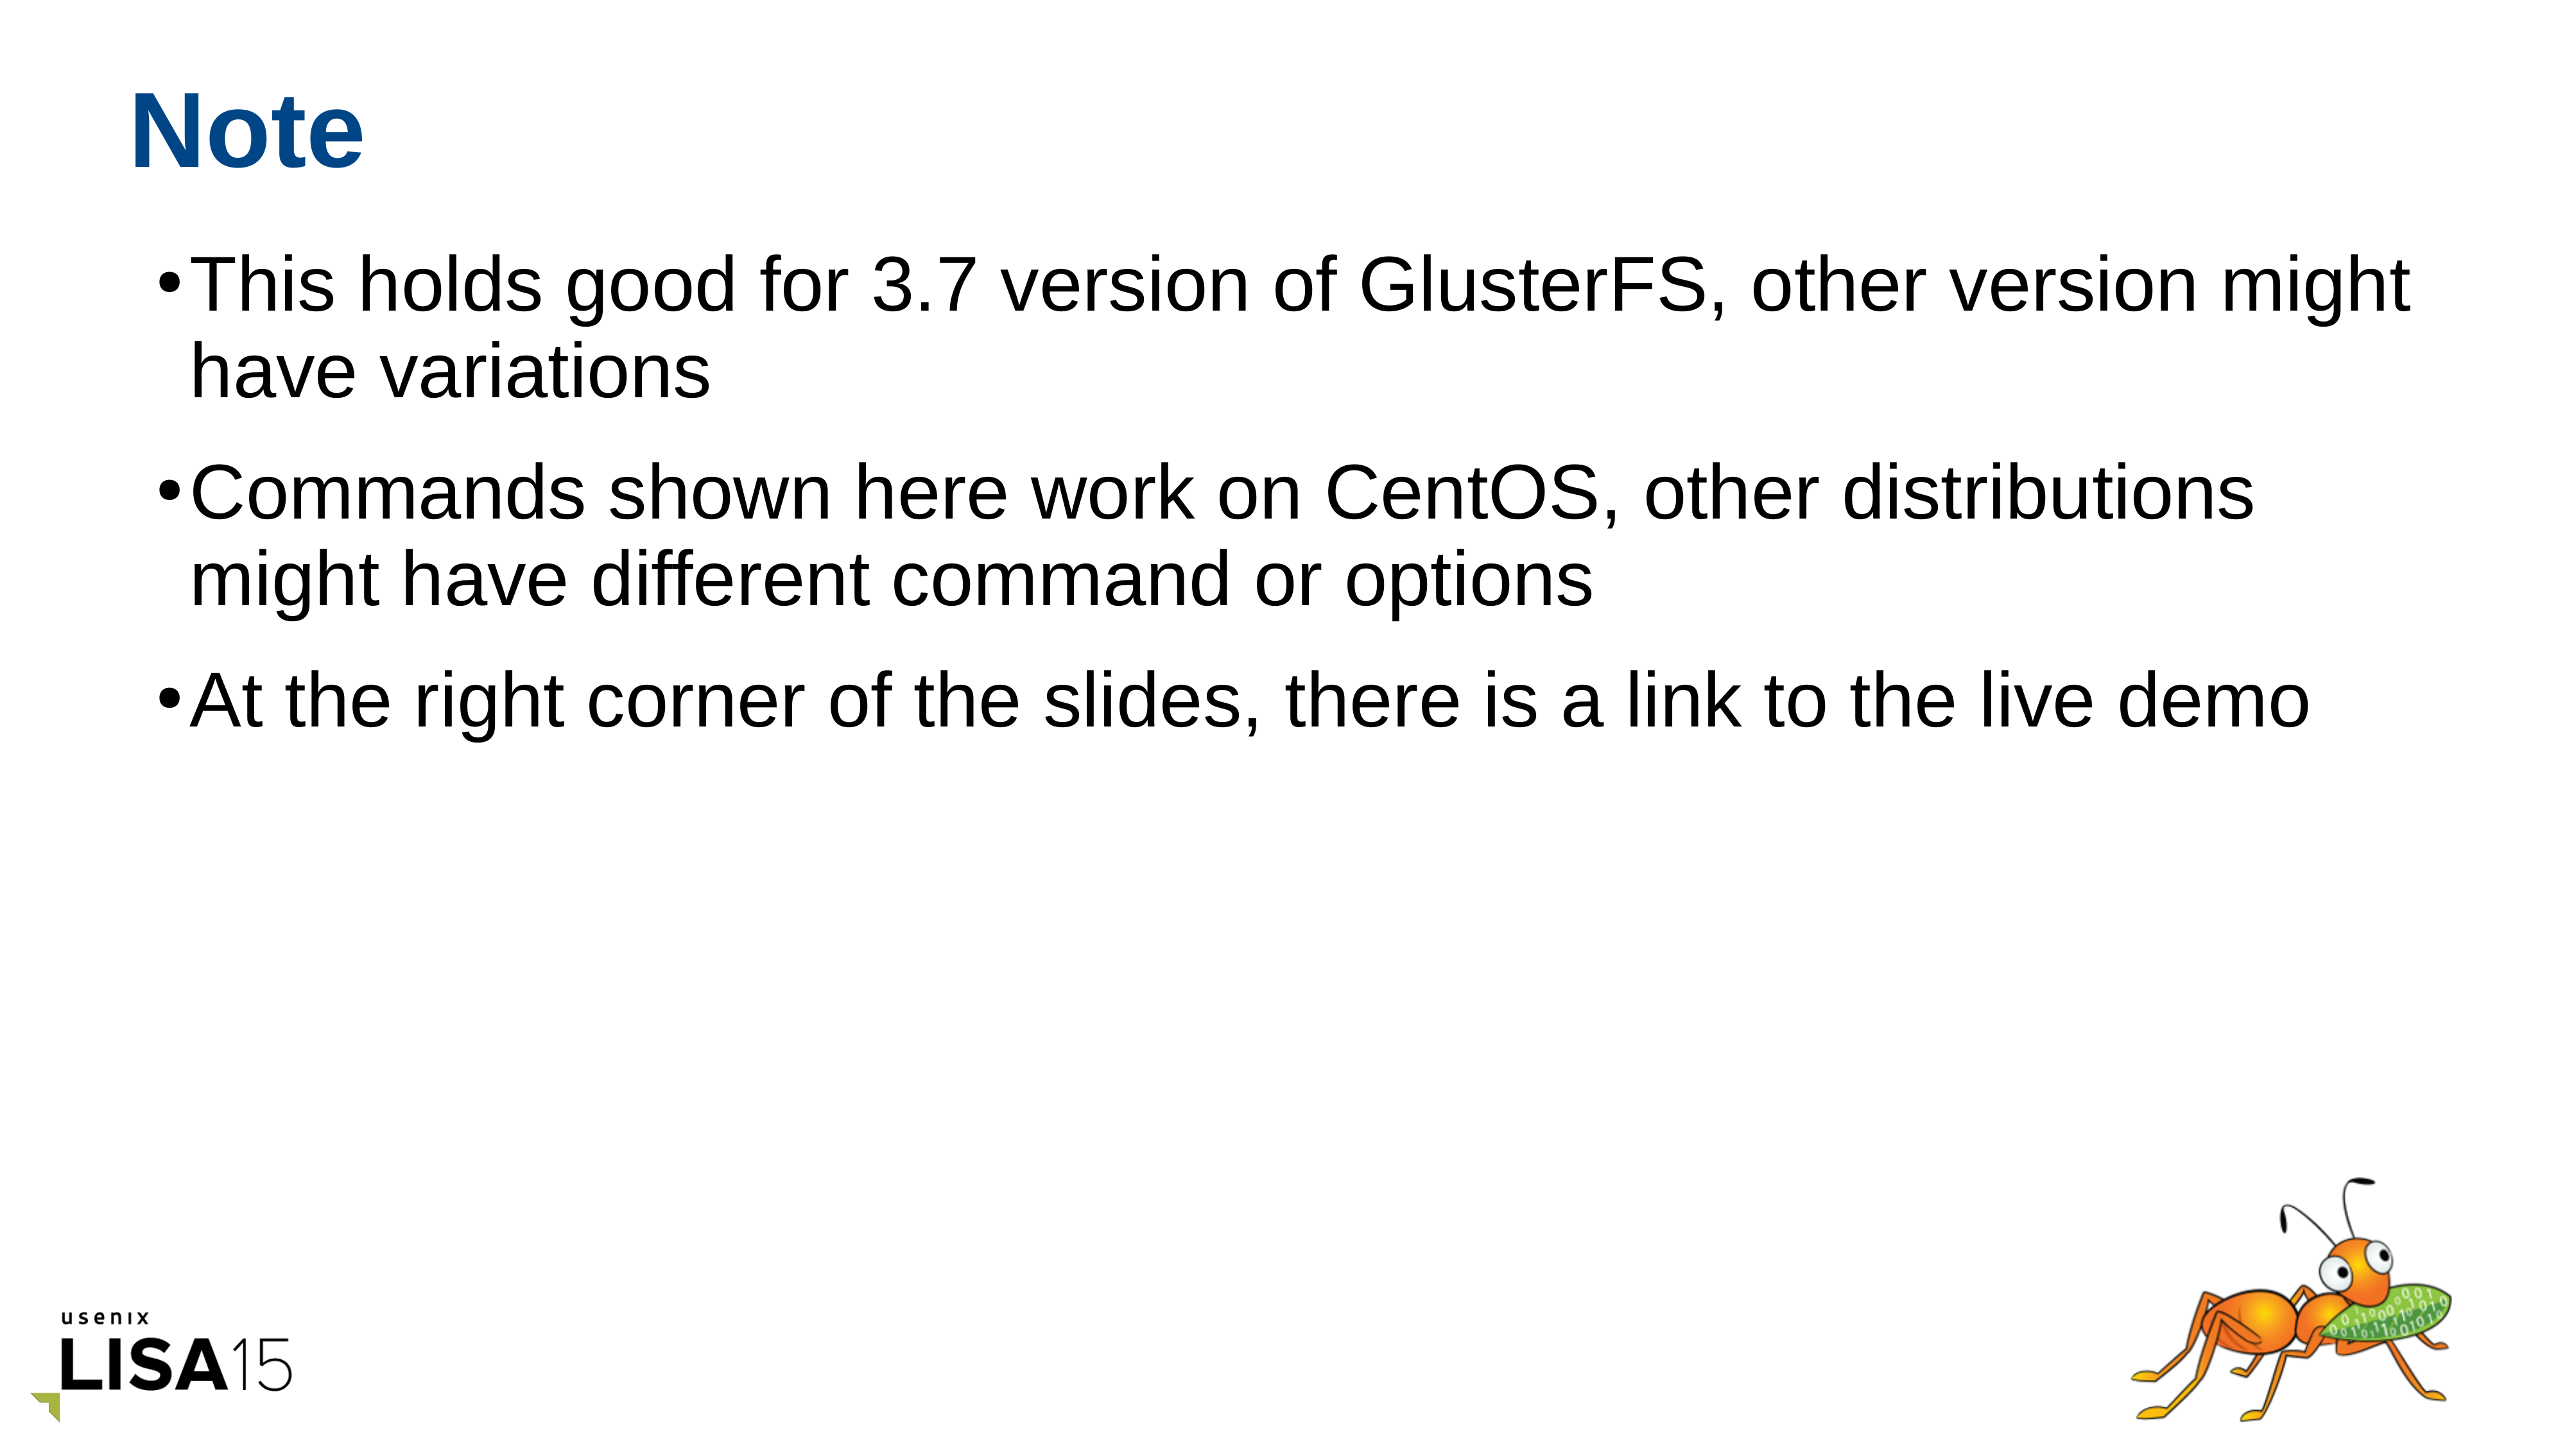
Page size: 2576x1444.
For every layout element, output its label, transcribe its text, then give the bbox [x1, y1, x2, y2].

picture [2127, 1281, 2456, 1425]
picture [9, 1289, 309, 1437]
list This holds good for 3.7 version of GlusterFS, other version might have variations Commands shown here work on CentOS, other distributions might have different command or options At the right corner of the slides, there is a link to the live demo [144, 240, 2463, 1281]
title Note [128, 57, 2447, 203]
